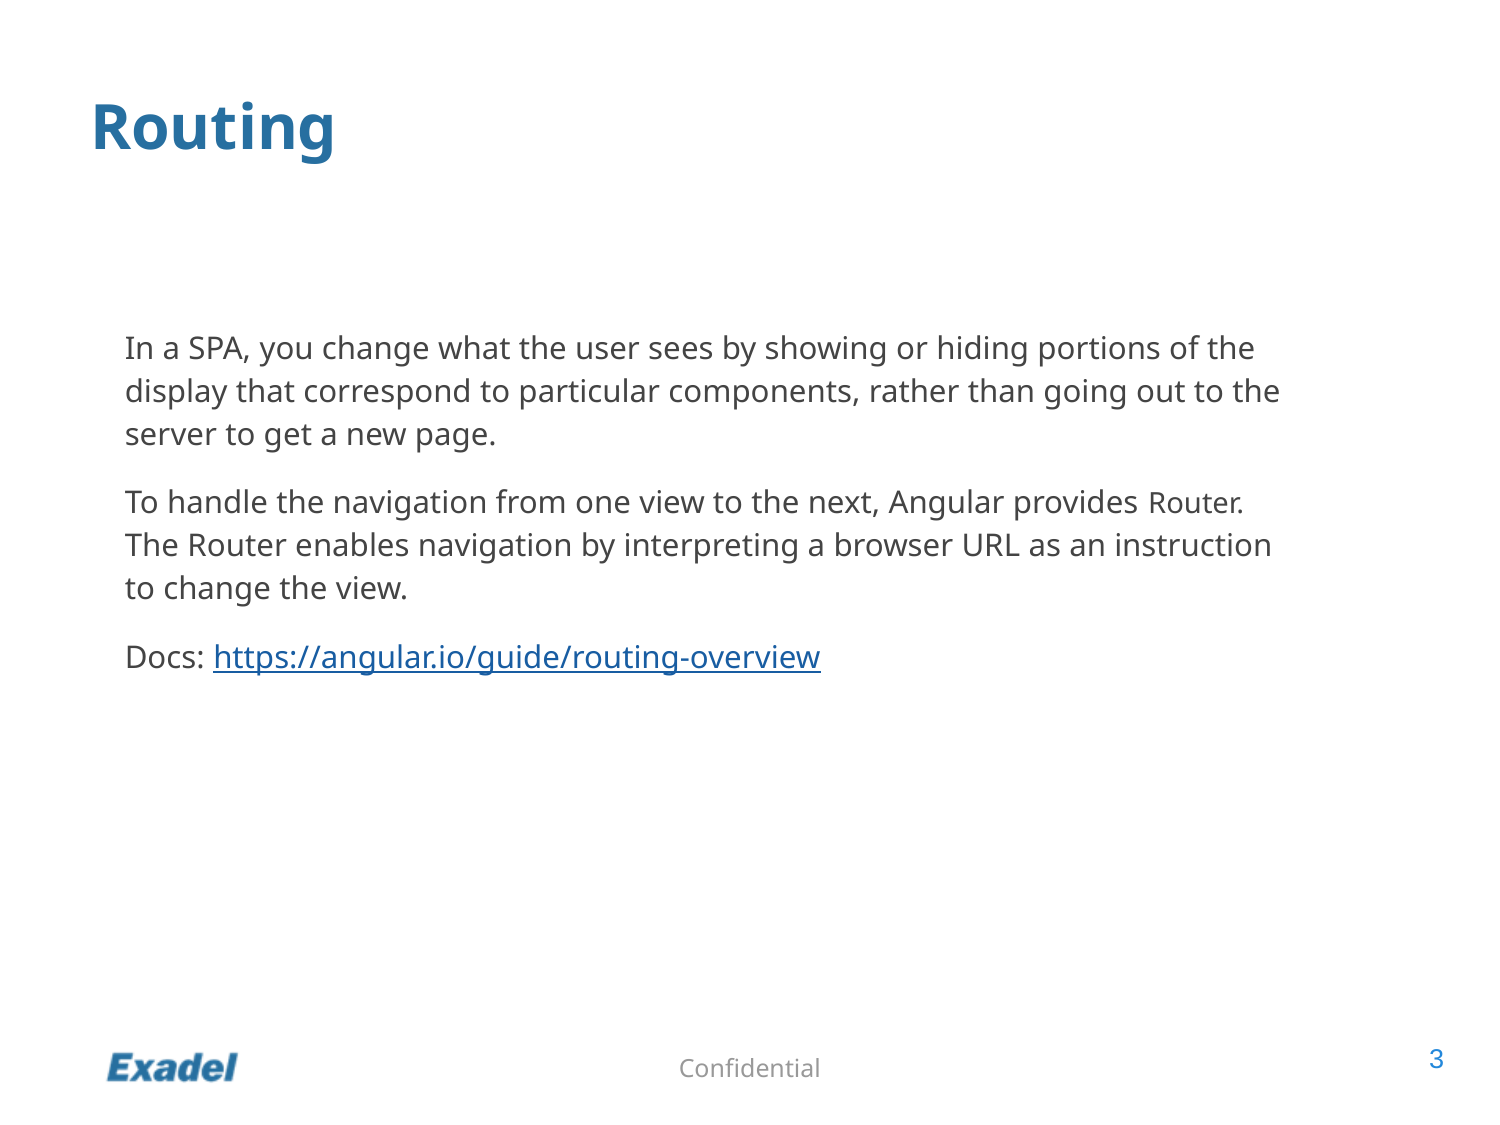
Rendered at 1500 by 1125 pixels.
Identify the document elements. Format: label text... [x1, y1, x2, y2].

slide_number <number> [1369, 1014, 1460, 1101]
picture [75, 1039, 282, 1102]
title Routing [75, 57, 1425, 178]
text_box In a SPA, you change what the user sees by showing or hiding portions of the display that correspond to particular components, rather than going out to the server to get a new page. To handle the navigation from one view to the next, Angular provides Router. The Router enables navigation by interpreting a browser URL as an instruction to change the view. Docs: https://angular.io/guide/routing-overview [109, 252, 1316, 764]
